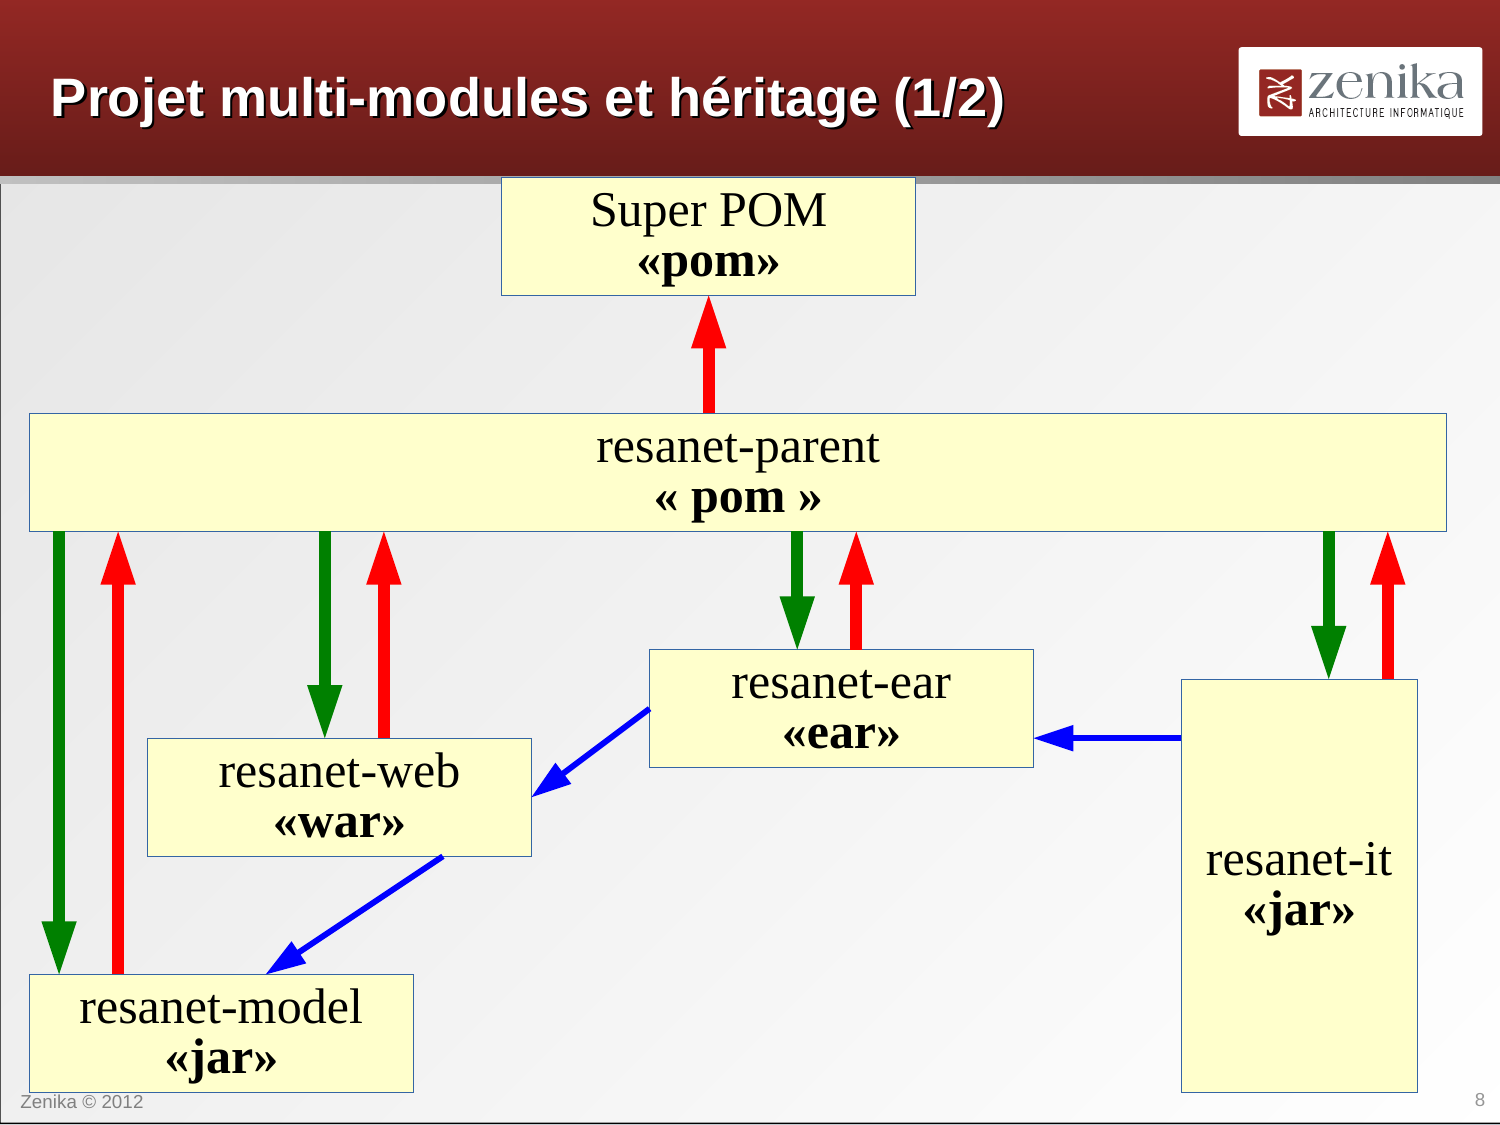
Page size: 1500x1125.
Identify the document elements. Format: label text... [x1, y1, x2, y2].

text_box Super POM «pom» [501, 177, 916, 296]
title Projet multi-modules et héritage (1/2) [50, 1, 1206, 193]
text_box resanet-it «jar» [1181, 679, 1418, 1093]
text_box resanet-parent « pom » [29, 413, 1447, 532]
text_box resanet-web «war» [147, 738, 532, 857]
text_box resanet-model «jar» [29, 974, 414, 1093]
text_box resanet-ear «ear» [649, 649, 1034, 768]
picture [1257, 58, 1464, 125]
